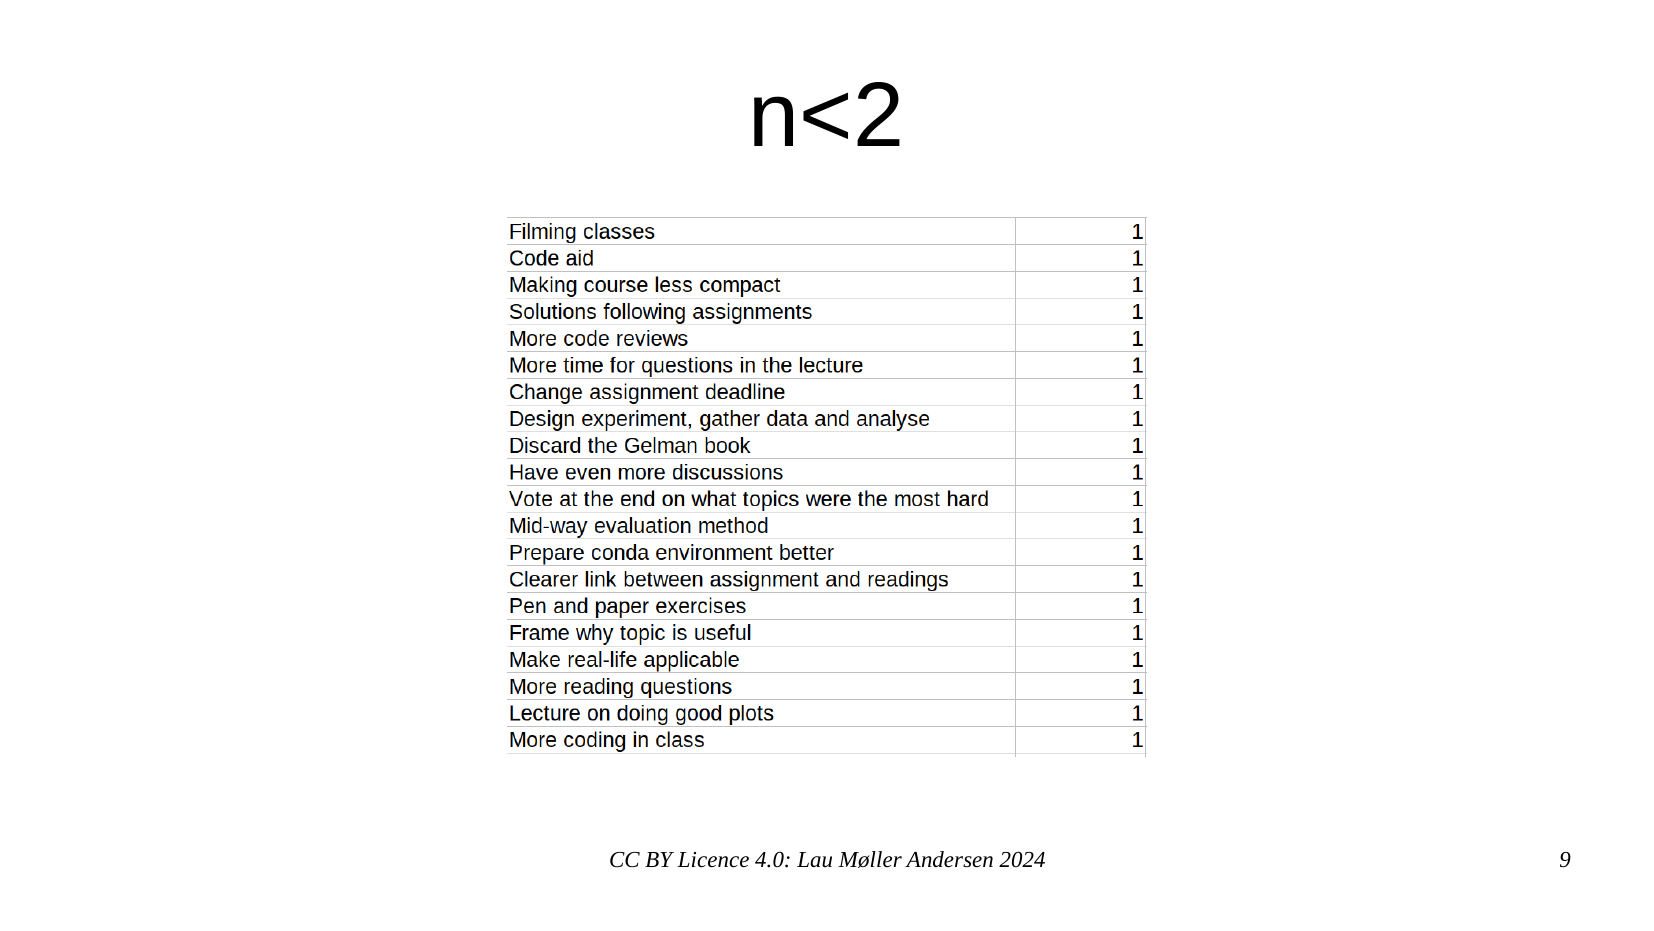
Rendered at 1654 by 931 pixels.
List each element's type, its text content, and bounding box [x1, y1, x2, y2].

title n<2 [82, 37, 1571, 193]
picture [507, 217, 1147, 758]
